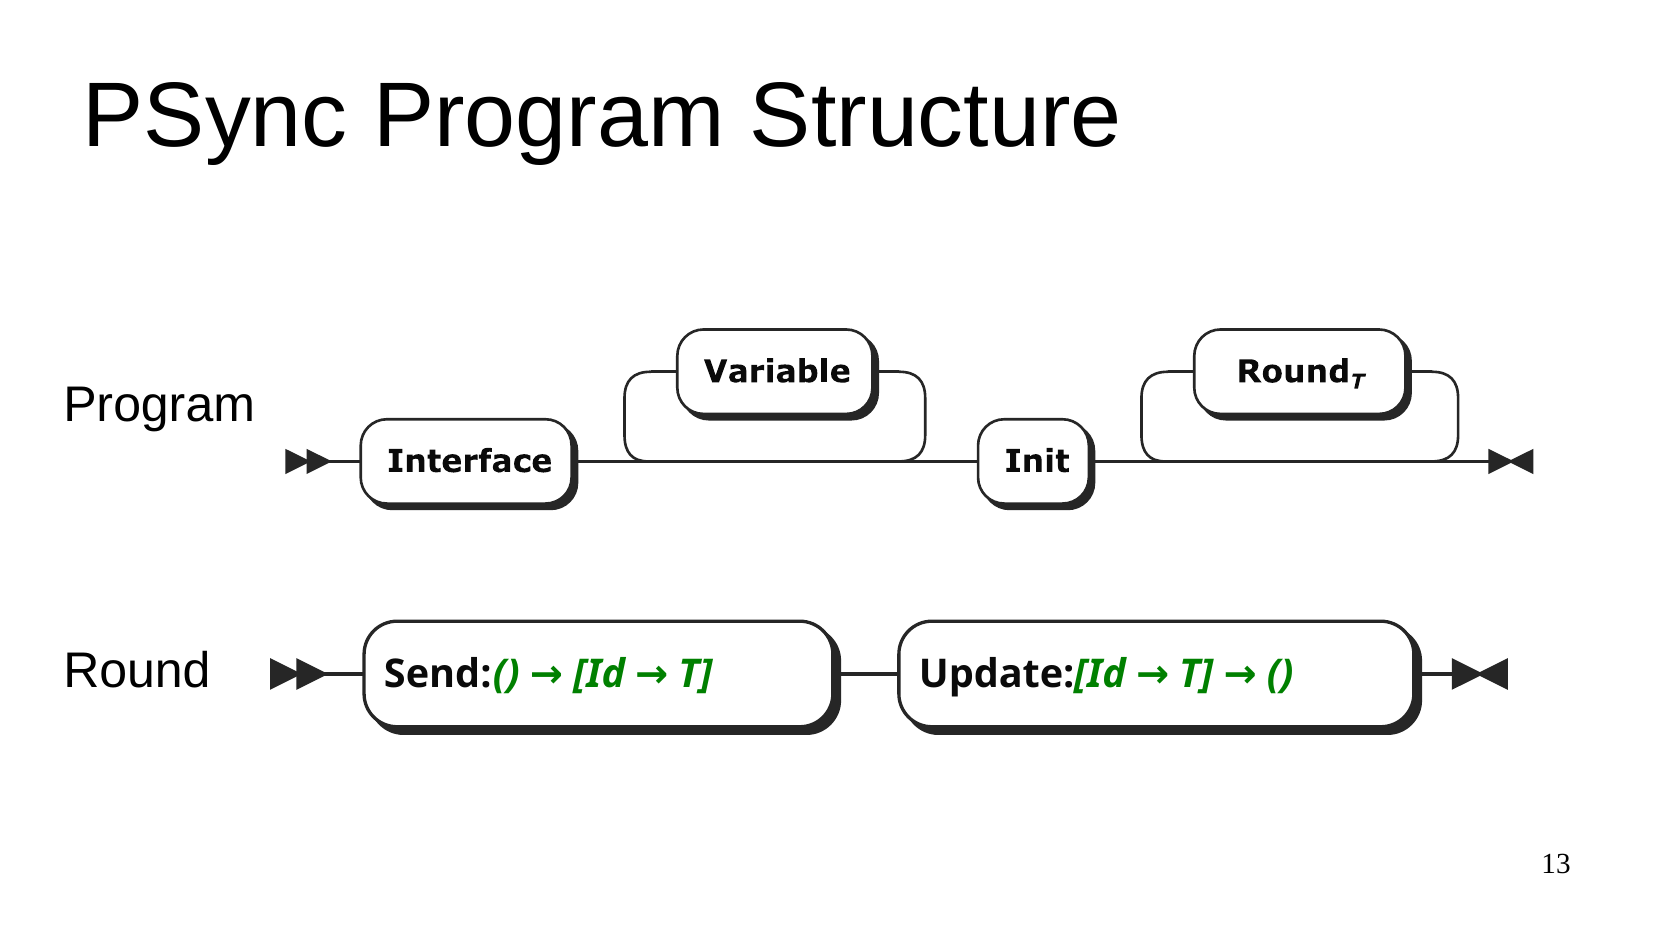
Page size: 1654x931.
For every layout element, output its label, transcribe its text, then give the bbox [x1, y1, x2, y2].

title PSync Program Structure [82, 37, 1571, 193]
text_box Round [48, 634, 226, 706]
picture [284, 326, 1537, 514]
text_box Program [48, 368, 271, 440]
picture [270, 619, 1508, 736]
